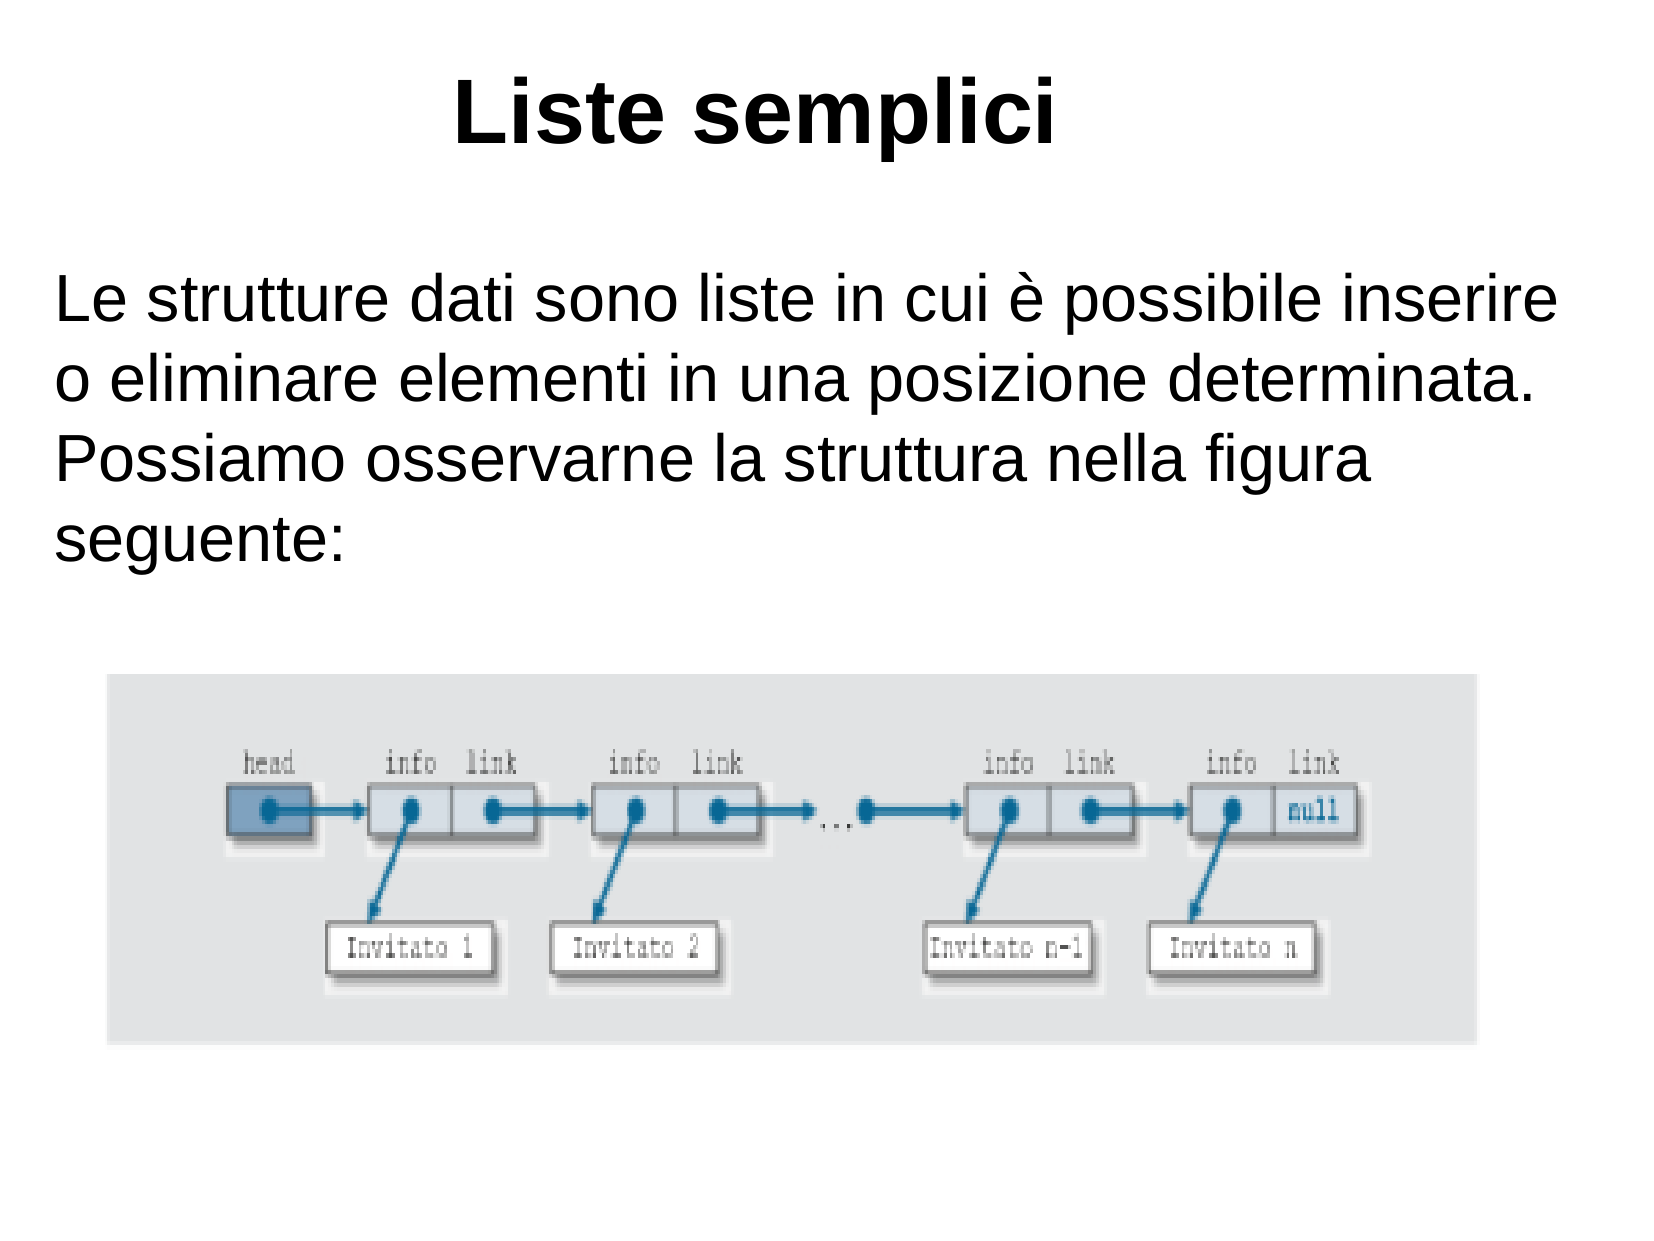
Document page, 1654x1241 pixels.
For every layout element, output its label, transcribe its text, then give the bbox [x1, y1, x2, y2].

picture [105, 675, 1486, 1051]
subtitle Le strutture dati sono liste in cui è possibile inserire o eliminare elementi in una posizione determinata. Possiamo osservarne la struttura nella figura seguente: [54, 255, 1600, 1201]
title Liste semplici [11, 2, 1501, 211]
